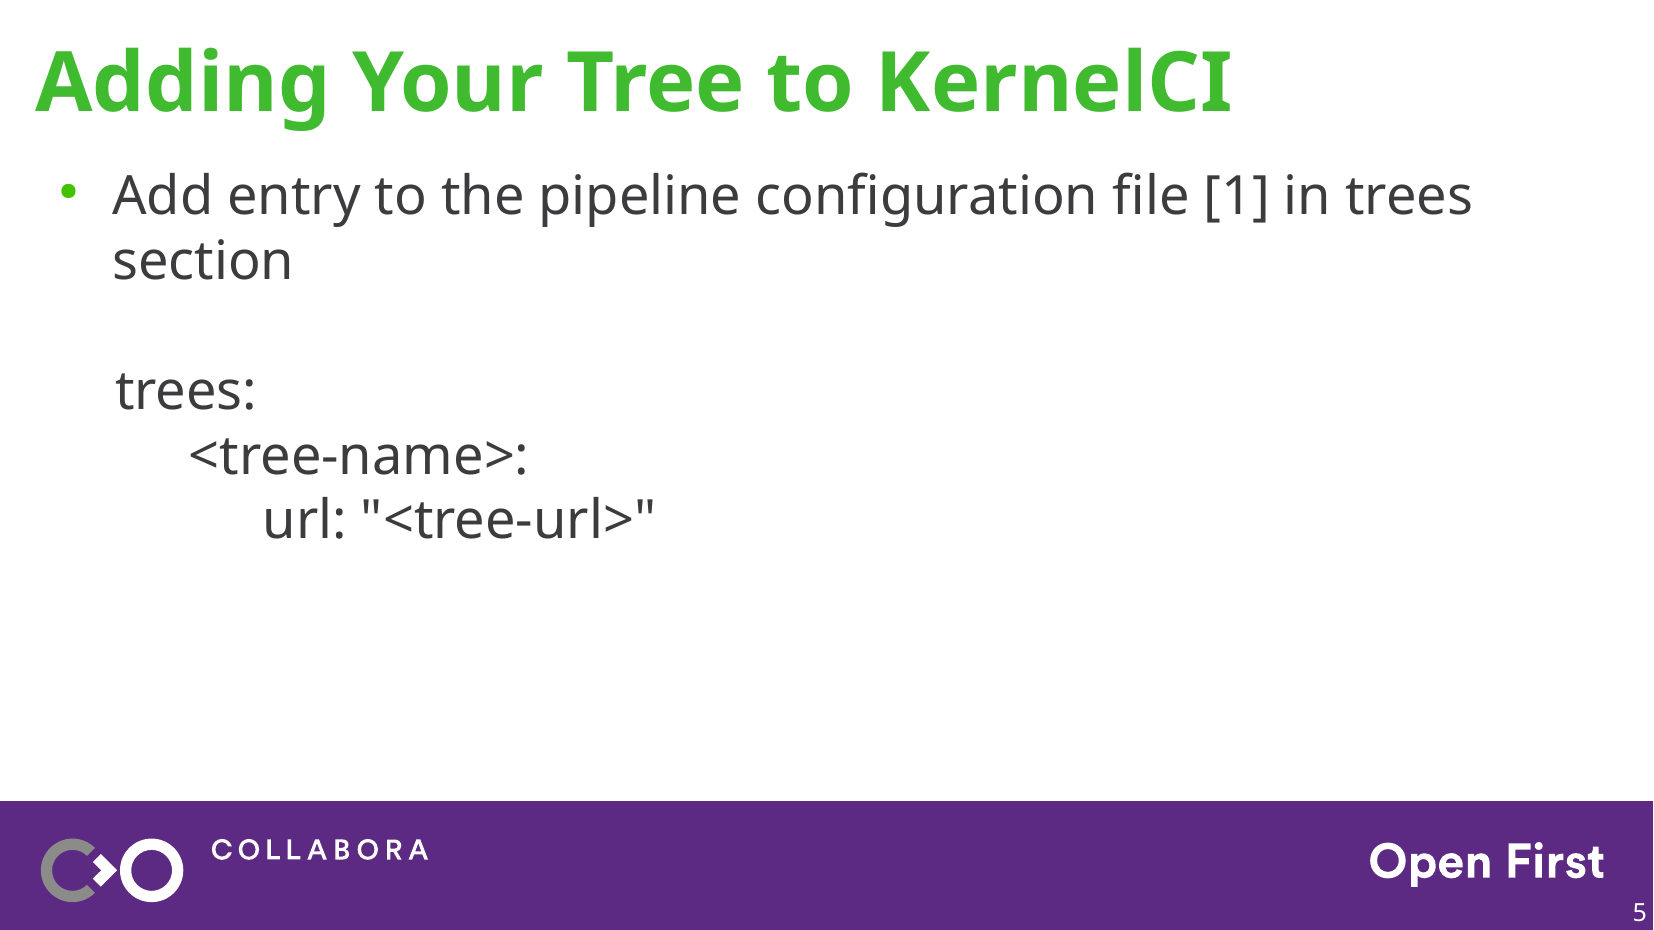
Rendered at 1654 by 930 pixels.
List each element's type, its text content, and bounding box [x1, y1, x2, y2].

title Adding Your Tree to KernelCI [35, 28, 1608, 192]
list Add entry to the pipeline configuration file [1] in trees section trees: <tree-name>: url: "<tree-url>" [41, 160, 1613, 802]
